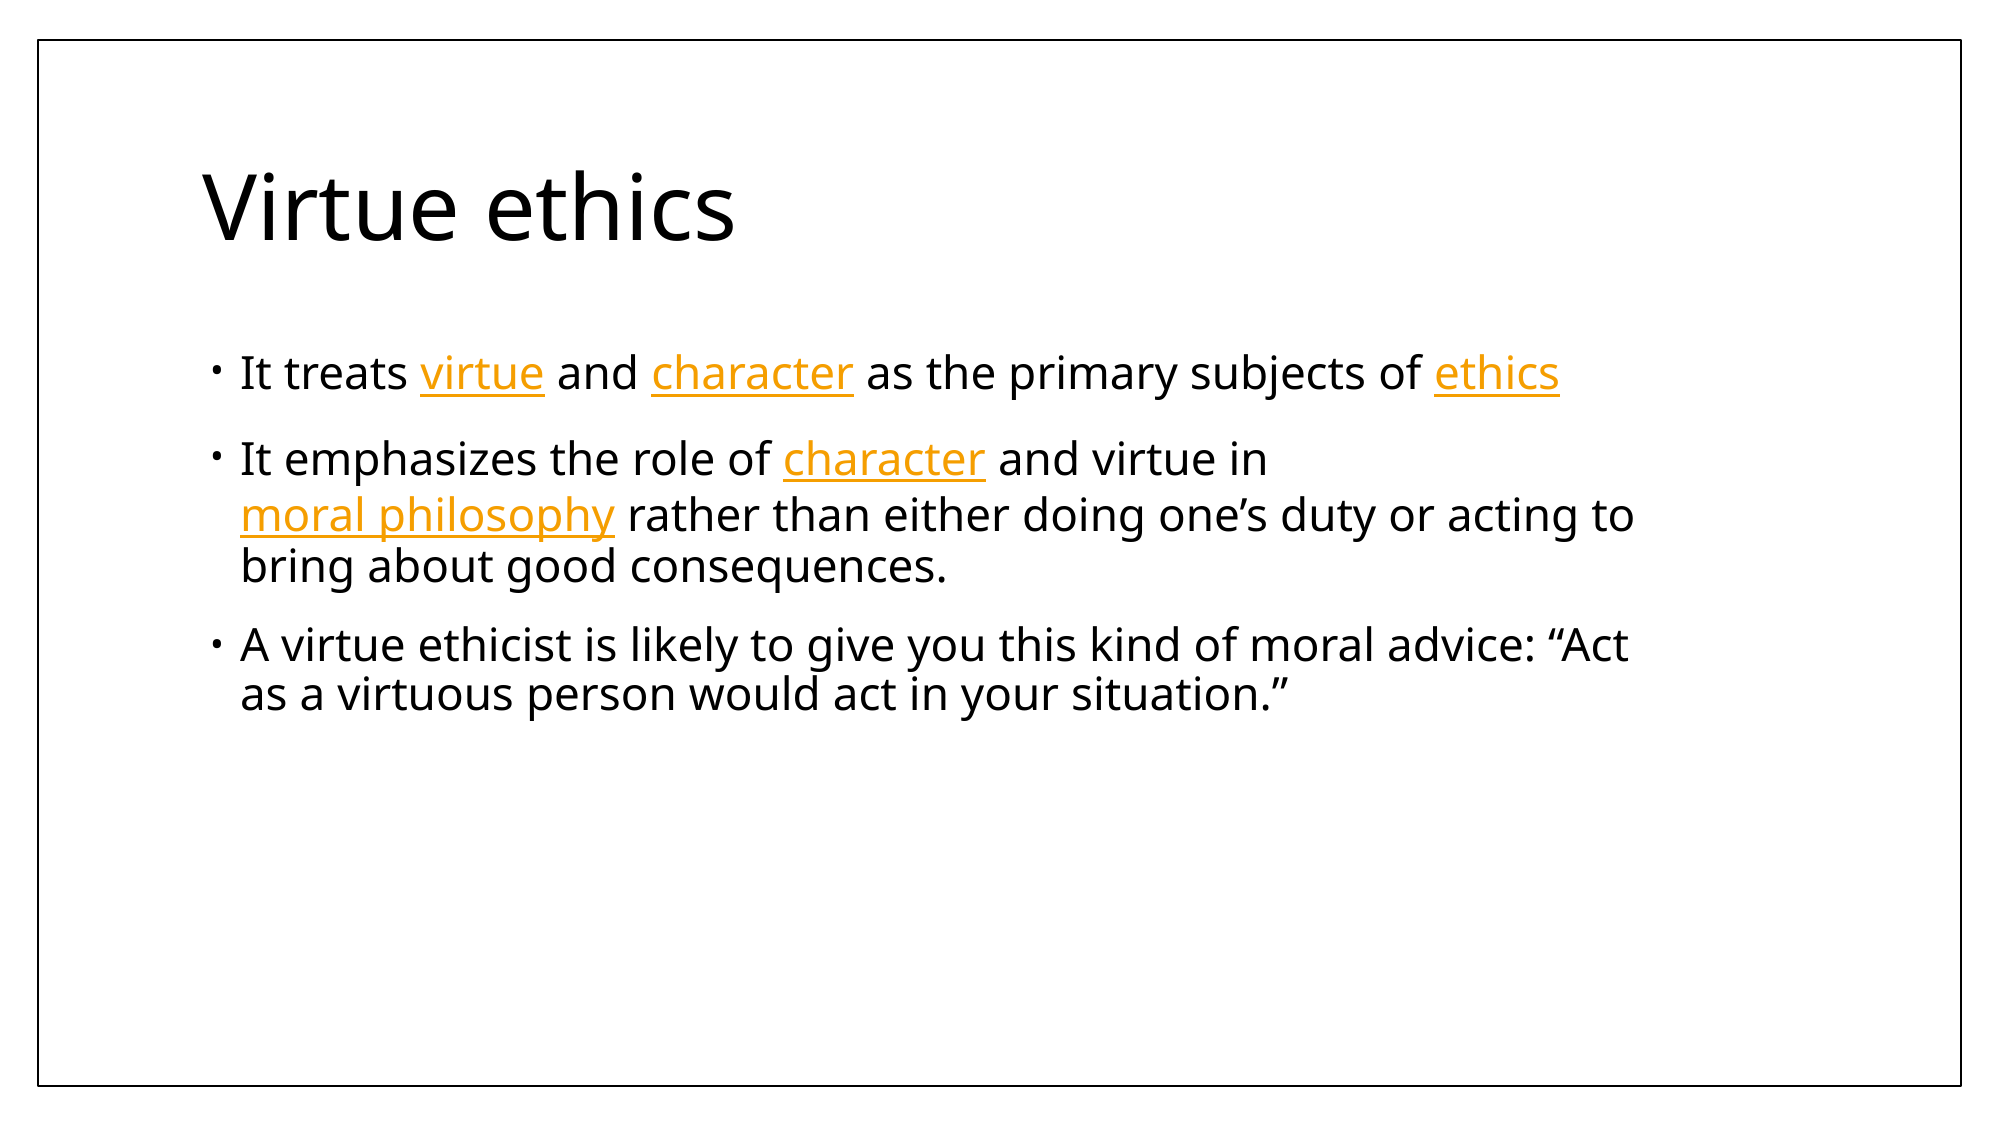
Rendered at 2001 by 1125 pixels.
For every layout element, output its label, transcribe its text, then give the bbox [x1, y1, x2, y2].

title Virtue ethics [187, 99, 1808, 323]
list It treats virtue and character as the primary subjects of ethics It emphasizes the role of character and virtue in moral philosophy rather than either doing one’s duty or acting to bring about good consequences. A virtue ethicist is likely to give you this kind of moral advice: “Act as a virtuous person would act in your situation.” [187, 337, 1670, 892]
